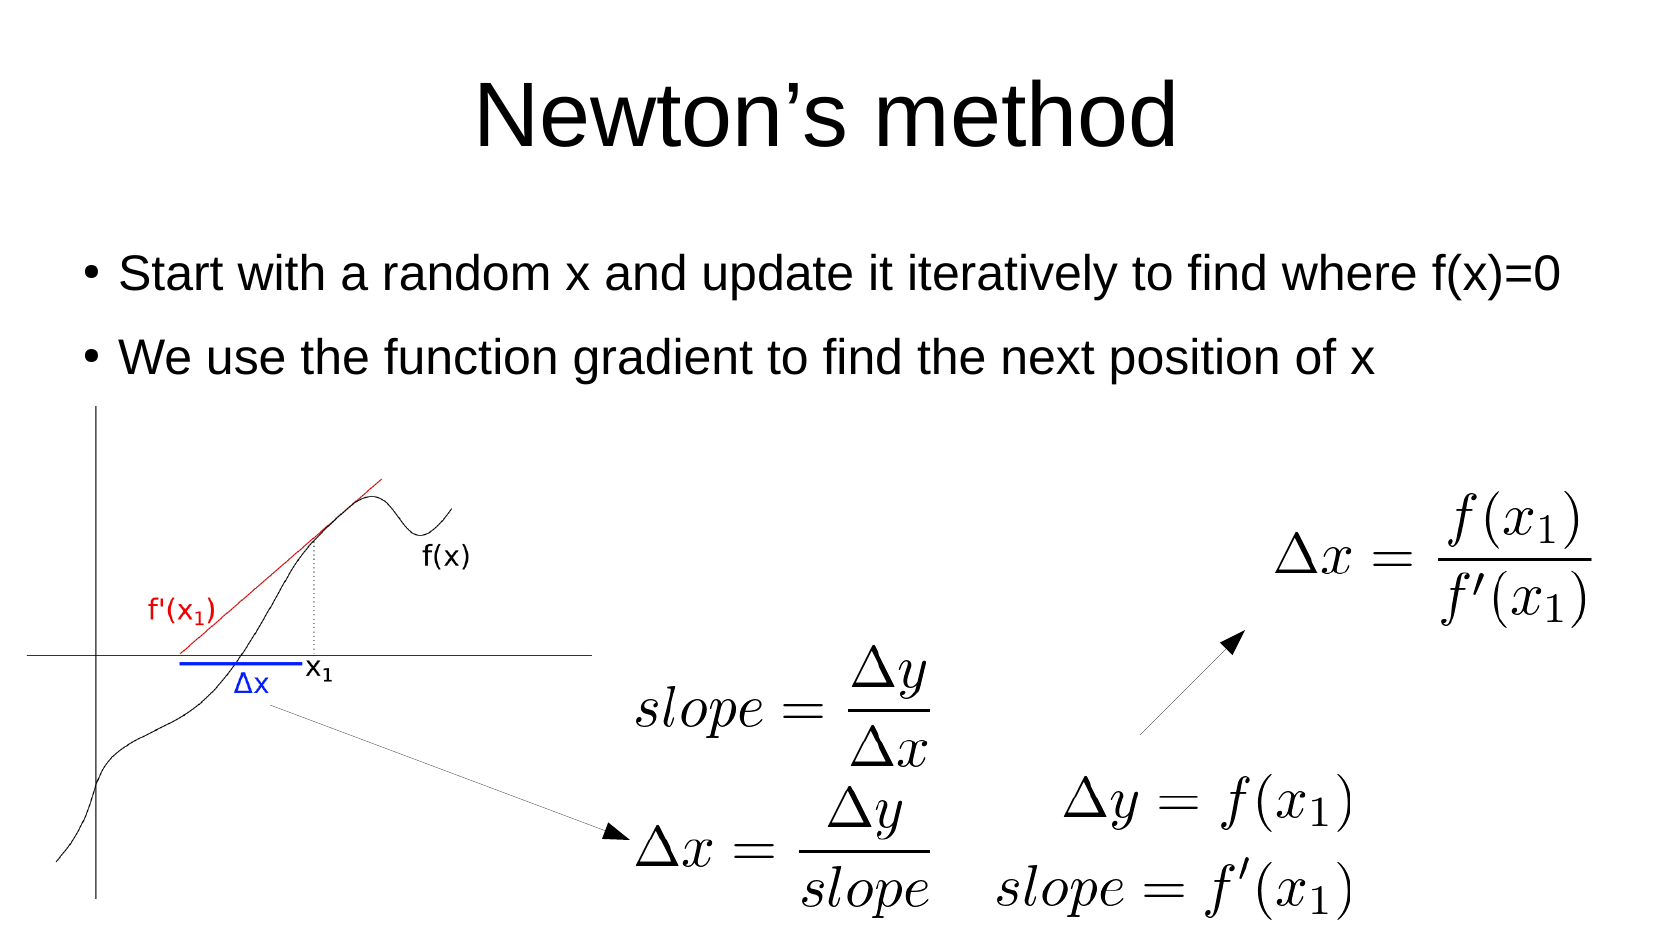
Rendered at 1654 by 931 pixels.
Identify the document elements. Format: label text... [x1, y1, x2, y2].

picture [26, 406, 1351, 931]
title Newton’s method [82, 37, 1571, 193]
text_box Start with a random x and update it iteratively to find where f(x)=0 We use the function gradient to find the next position of x [82, 217, 1571, 758]
picture [1125, 480, 1592, 646]
